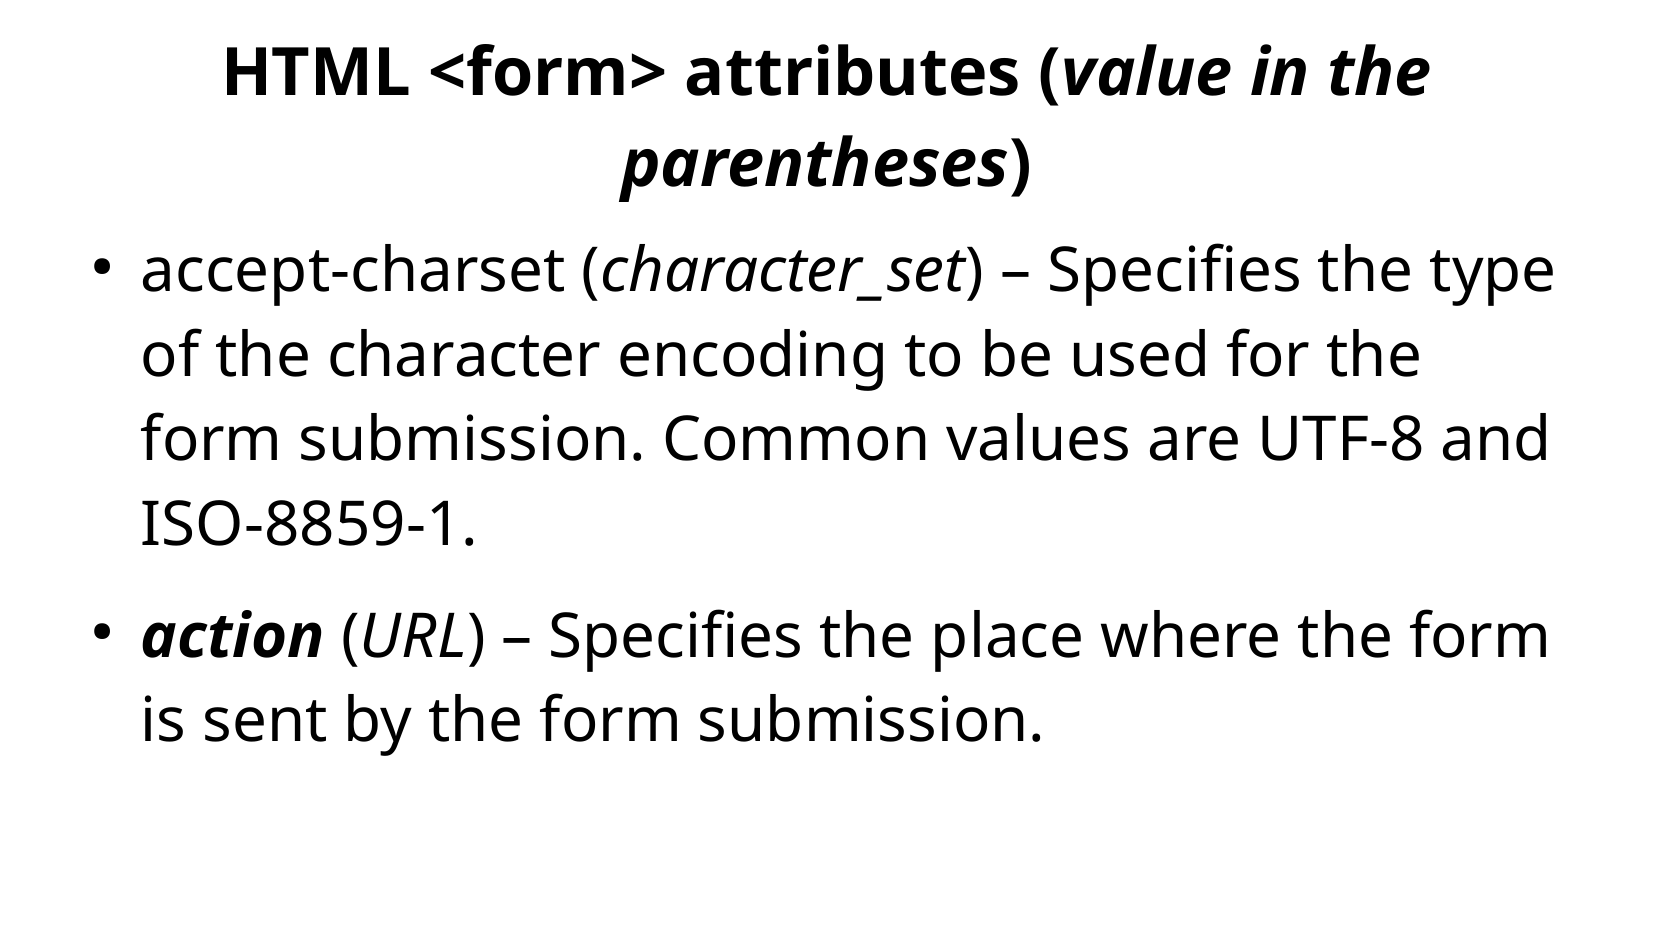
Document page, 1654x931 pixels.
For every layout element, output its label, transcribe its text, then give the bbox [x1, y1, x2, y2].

list accept-charset (character_set) – Specifies the type of the character encoding to be used for the form submission. Common values are UTF-8 and ISO-8859-1. action (URL) – Specifies the place where the form is sent by the form submission. [75, 225, 1564, 766]
title HTML <form> attributes (value in the parentheses) [82, 34, 1571, 196]
